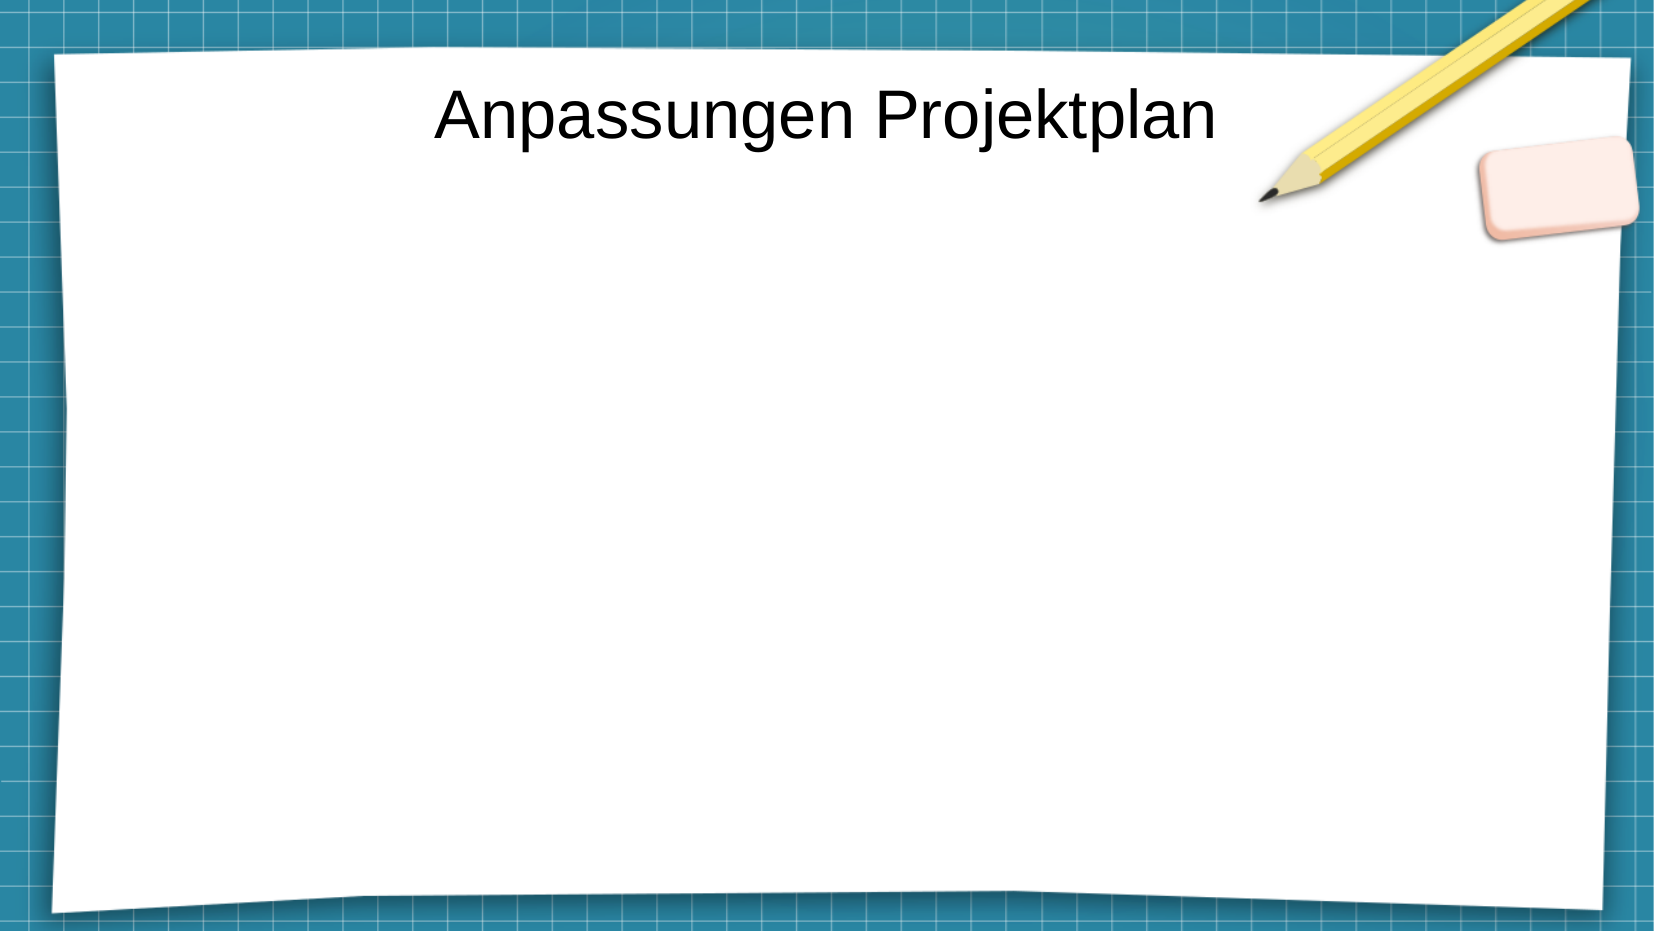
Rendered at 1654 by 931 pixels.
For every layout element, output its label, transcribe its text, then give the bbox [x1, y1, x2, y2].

picture [0, 0, 1654, 931]
title Anpassungen Projektplan [82, 37, 1571, 193]
